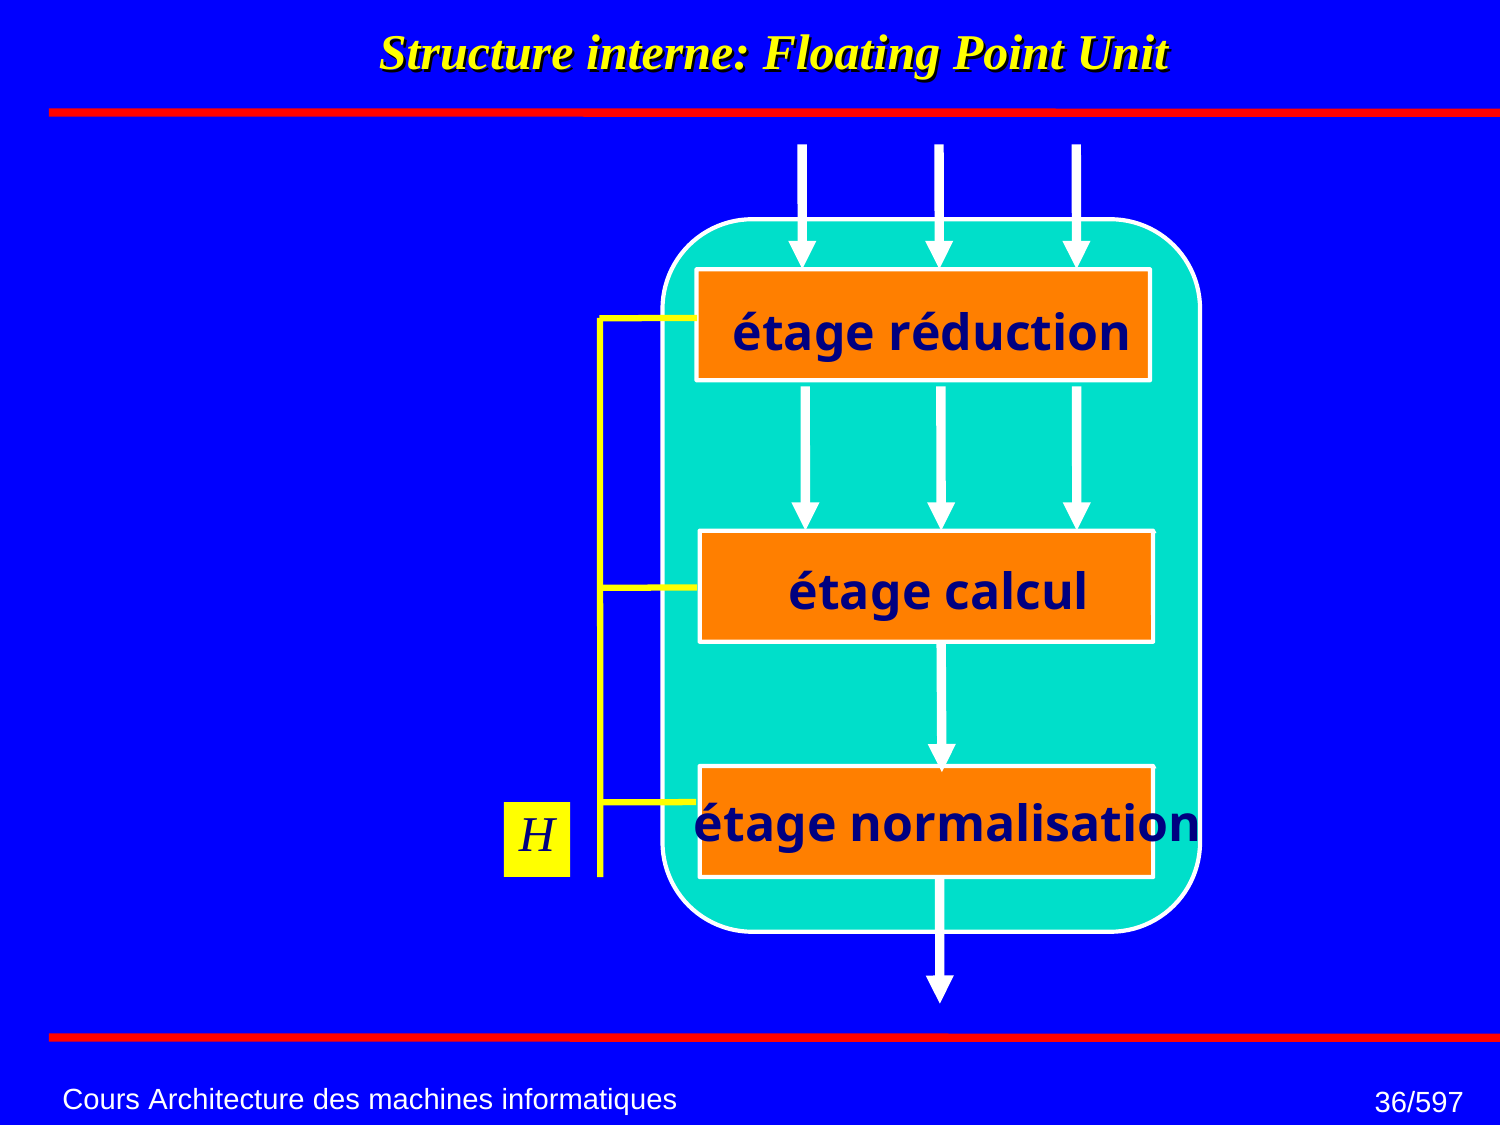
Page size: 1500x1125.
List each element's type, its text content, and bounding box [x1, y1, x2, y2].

text_box [503, 802, 571, 877]
title Structure interne: Floating Point Unit [141, 15, 1406, 88]
text_box étage normalisation [679, 782, 1217, 862]
text_box H [504, 802, 570, 870]
text_box [662, 806, 1198, 932]
text_box étage calcul [773, 551, 1105, 631]
text_box étage réduction [717, 291, 1147, 371]
text_box [662, 219, 1201, 799]
